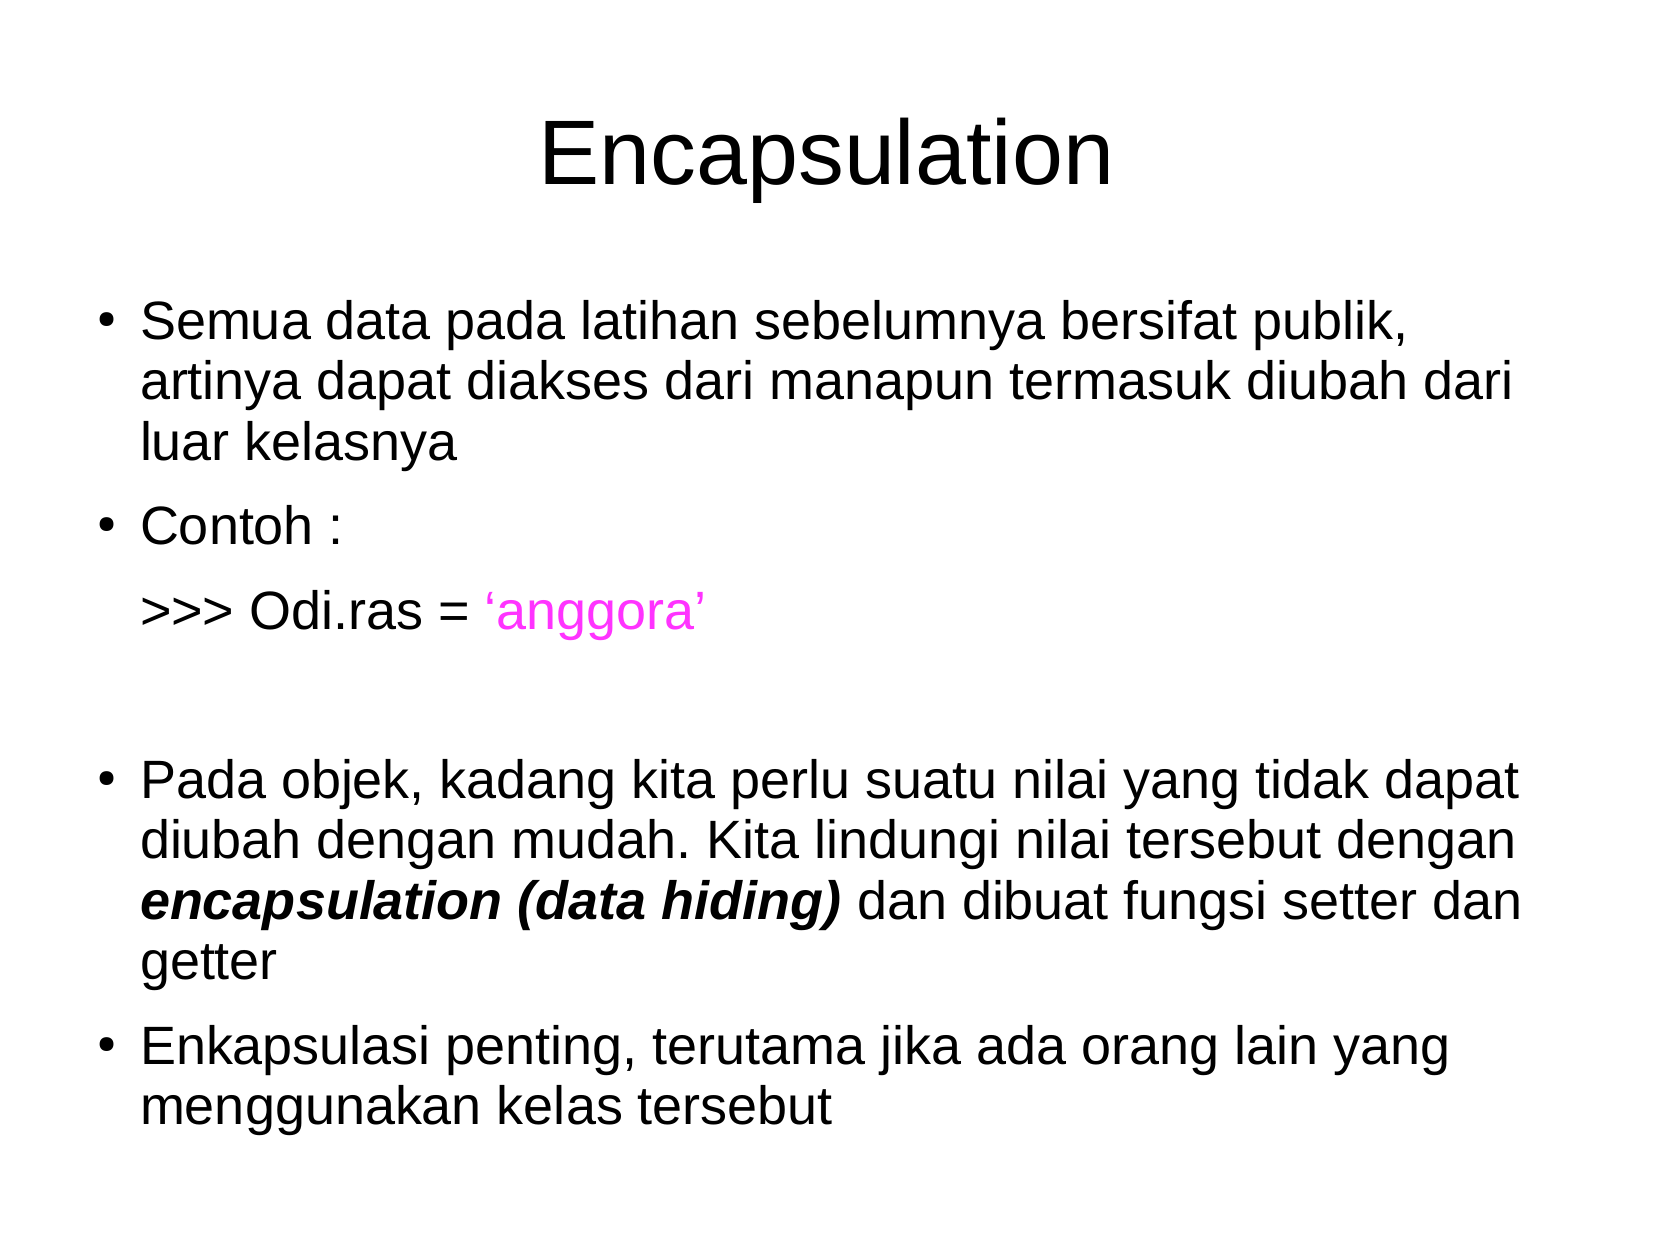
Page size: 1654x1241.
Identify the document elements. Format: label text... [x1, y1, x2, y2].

list Semua data pada latihan sebelumnya bersifat publik, artinya dapat diakses dari manapun termasuk diubah dari luar kelasnya Contoh : >>> Odi.ras = ‘anggora’ Pada objek, kadang kita perlu suatu nilai yang tidak dapat diubah dengan mudah. Kita lindungi nilai tersebut dengan encapsulation (data hiding) dan dibuat fungsi setter dan getter Enkapsulasi penting, terutama jika ada orang lain yang menggunakan kelas tersebut [82, 290, 1571, 1141]
title Encapsulation [82, 49, 1571, 257]
